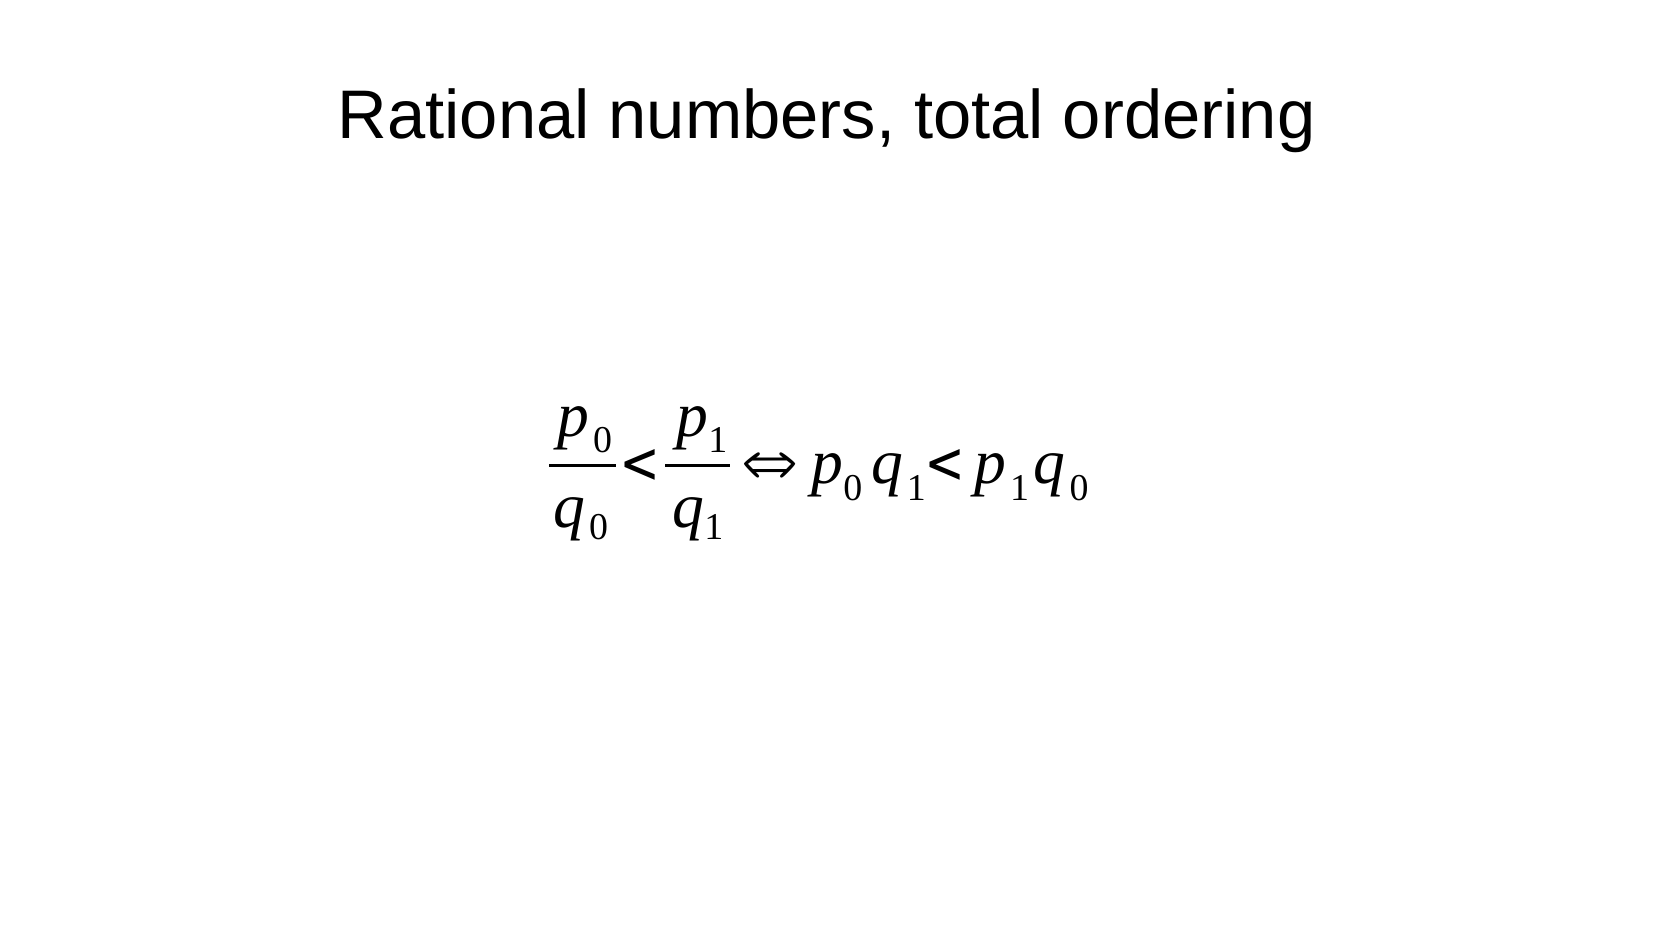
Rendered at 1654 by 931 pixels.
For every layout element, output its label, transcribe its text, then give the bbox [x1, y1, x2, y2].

title Rational numbers, total ordering [82, 37, 1571, 193]
chart [529, 380, 1105, 550]
